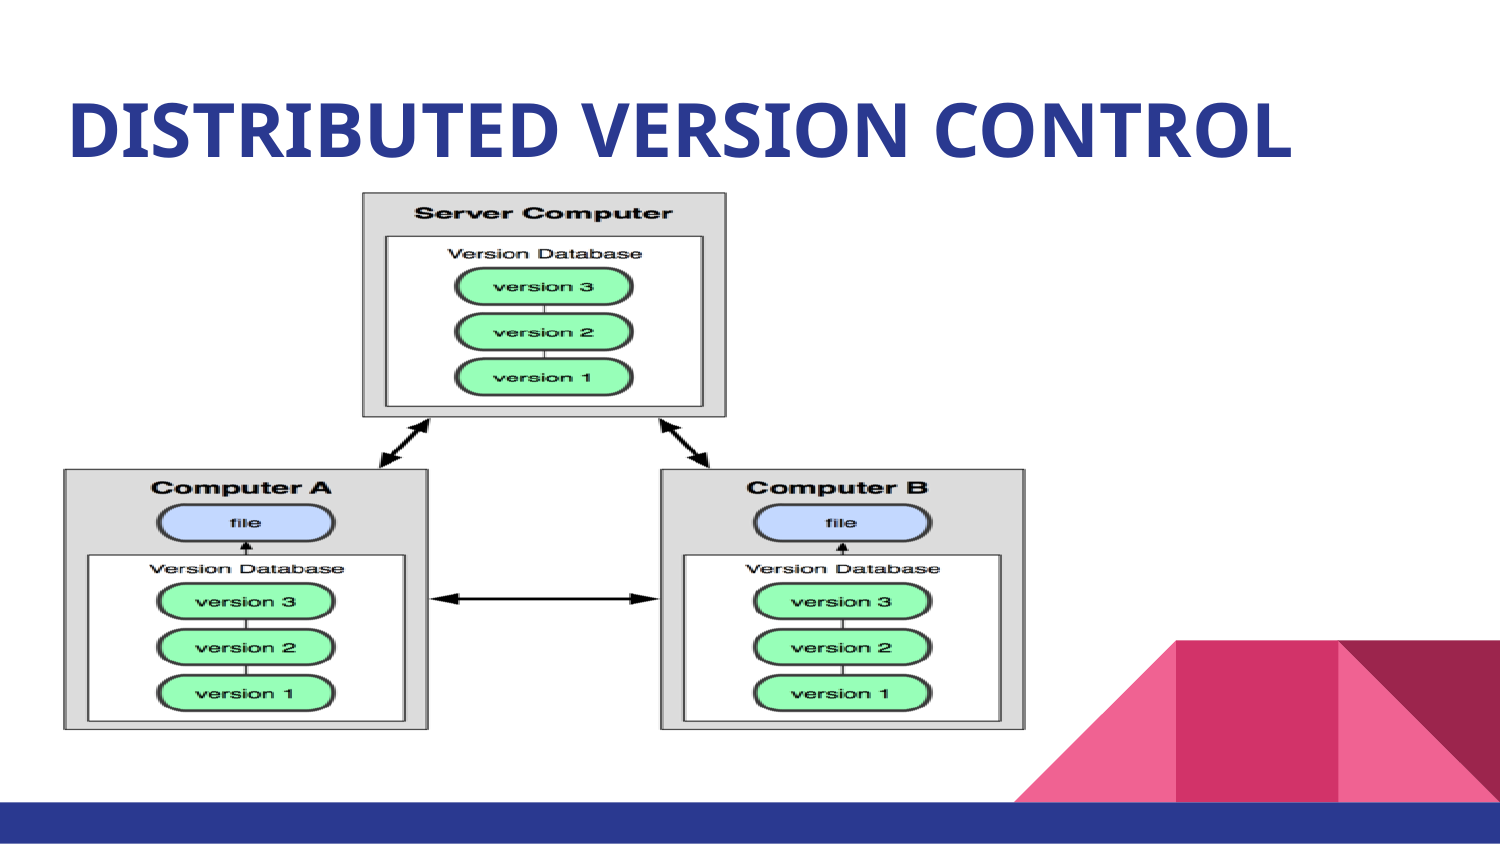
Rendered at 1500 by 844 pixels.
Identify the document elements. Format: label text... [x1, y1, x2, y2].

title DISTRIBUTED VERSION CONTROL SYSTEM [51, 67, 1449, 167]
picture [60, 191, 1028, 731]
list [78, 199, 1477, 747]
